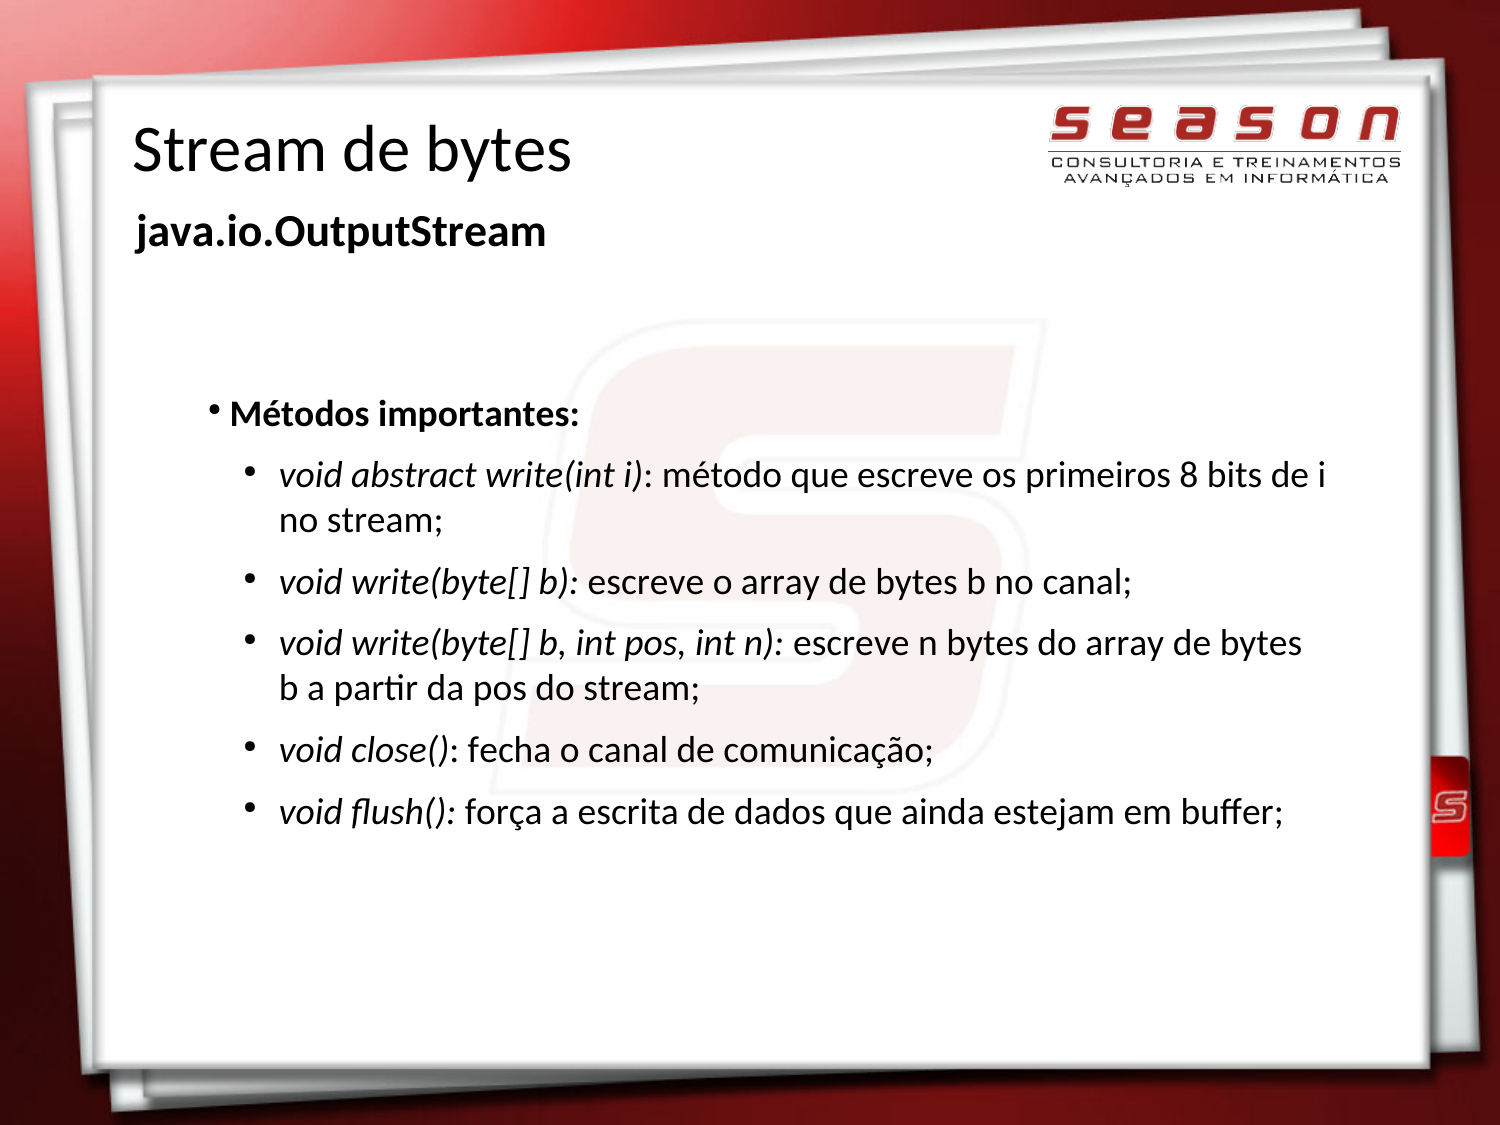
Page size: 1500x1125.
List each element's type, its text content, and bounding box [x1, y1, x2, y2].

text_box Métodos importantes: void abstract write(int i): método que escreve os primeiros 8 bits de i no stream; void write(byte[] b): escreve o array de bytes b no canal; void write(byte[] b, int pos, int n): escreve n bytes do array de bytes b a partir da pos do stream; void close(): fecha o canal de comunicação; void flush(): força a escrita de dados que ainda estejam em buffer; [207, 343, 1328, 877]
text_box java.io.OutputStream [119, 200, 1240, 256]
picture [0, 0, 1500, 1125]
title Stream de bytes [118, 33, 1394, 257]
